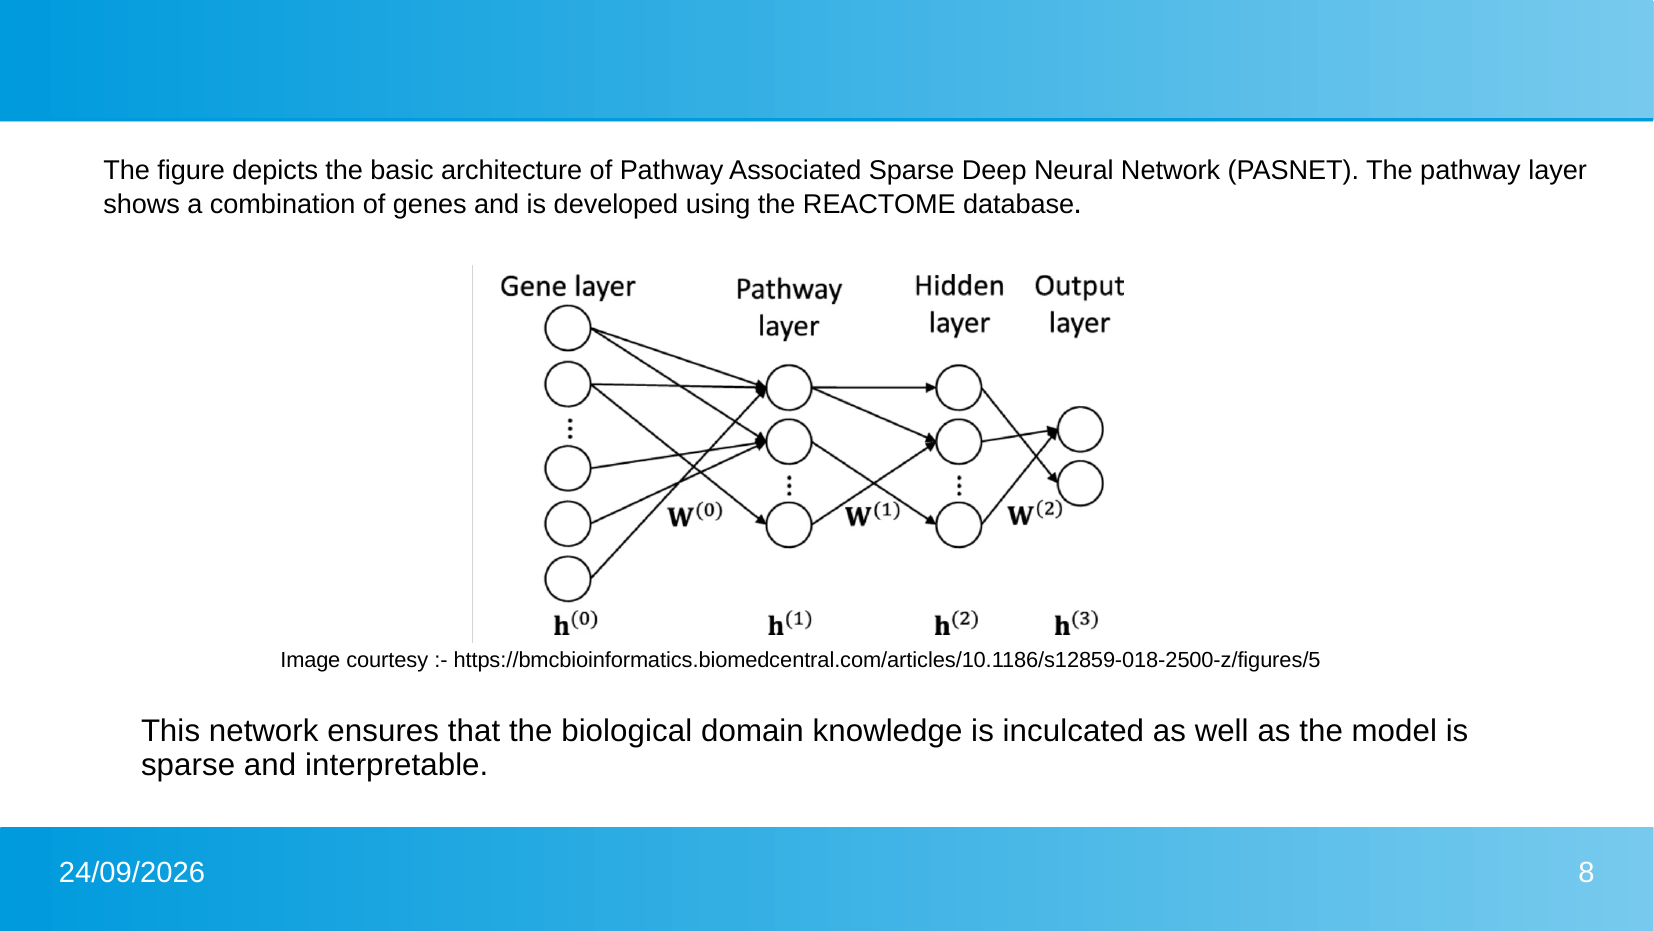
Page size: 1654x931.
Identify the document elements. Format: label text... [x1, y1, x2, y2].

text_box This network ensures that the biological domain knowledge is inculcated as well as the model is sparse and interpretable. [126, 705, 1544, 790]
picture [472, 265, 1152, 640]
text_box The figure depicts the basic architecture of Pathway Associated Sparse Deep Neural Network (PASNET). The pathway layer shows a combination of genes and is developed using the REACTOME database. [88, 147, 1625, 228]
text_box Image courtesy :- https://bmcbioinformatics.biomedcentral.com/articles/10.1186/s12859-018-2500-z/figures/5 [265, 640, 1536, 680]
